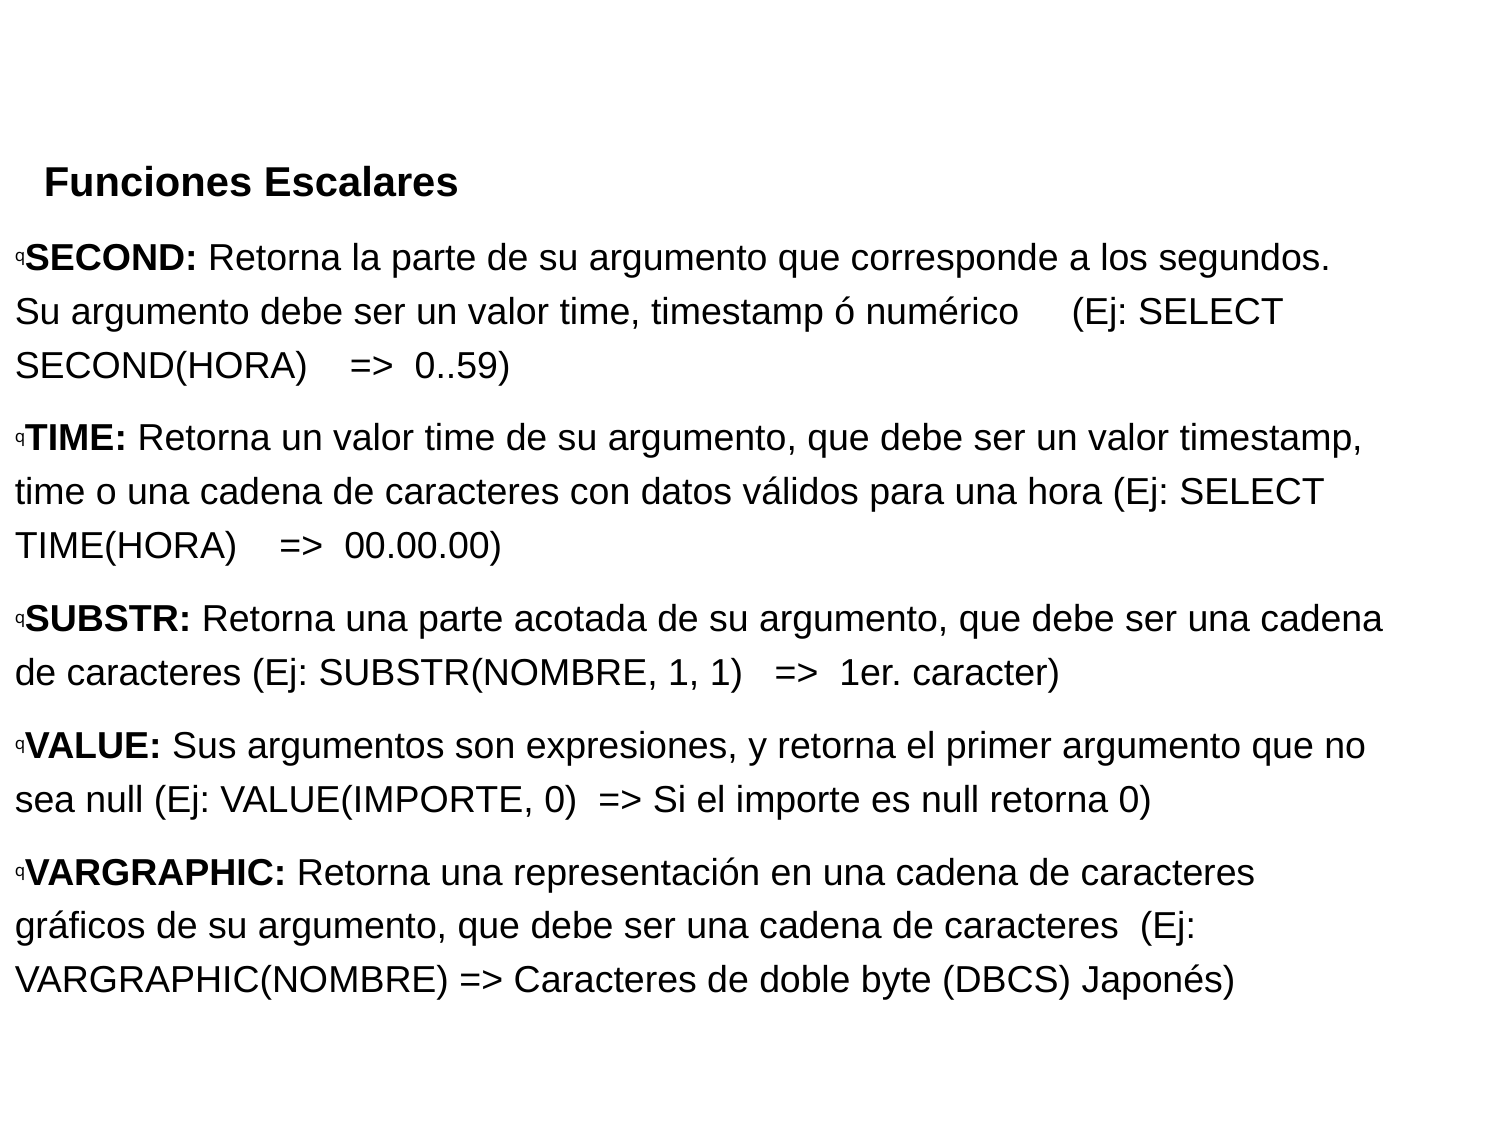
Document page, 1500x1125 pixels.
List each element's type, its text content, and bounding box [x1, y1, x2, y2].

list Funciones Escalares SECOND: Retorna la parte de su argumento que corresponde a los segundos. Su argumento debe ser un valor time, timestamp ó numérico (Ej: SELECT SECOND(HORA) => 0..59) TIME: Retorna un valor time de su argumento, que debe ser un valor timestamp, time o una cadena de caracteres con datos válidos para una hora (Ej: SELECT TIME(HORA) => 00.00.00) SUBSTR: Retorna una parte acotada de su argumento, que debe ser una cadena de caracteres (Ej: SUBSTR(NOMBRE, 1, 1) => 1er. caracter) VALUE: Sus argumentos son expresiones, y retorna el primer argumento que no sea null (Ej: VALUE(IMPORTE, 0) => Si el importe es null retorna 0) VARGRAPHIC: Retorna una representación en una cadena de caracteres gráficos de su argumento, que debe ser una cadena de caracteres (Ej: VARGRAPHIC(NOMBRE) => Caracteres de doble byte (DBCS) Japonés) [0, 137, 1401, 1038]
